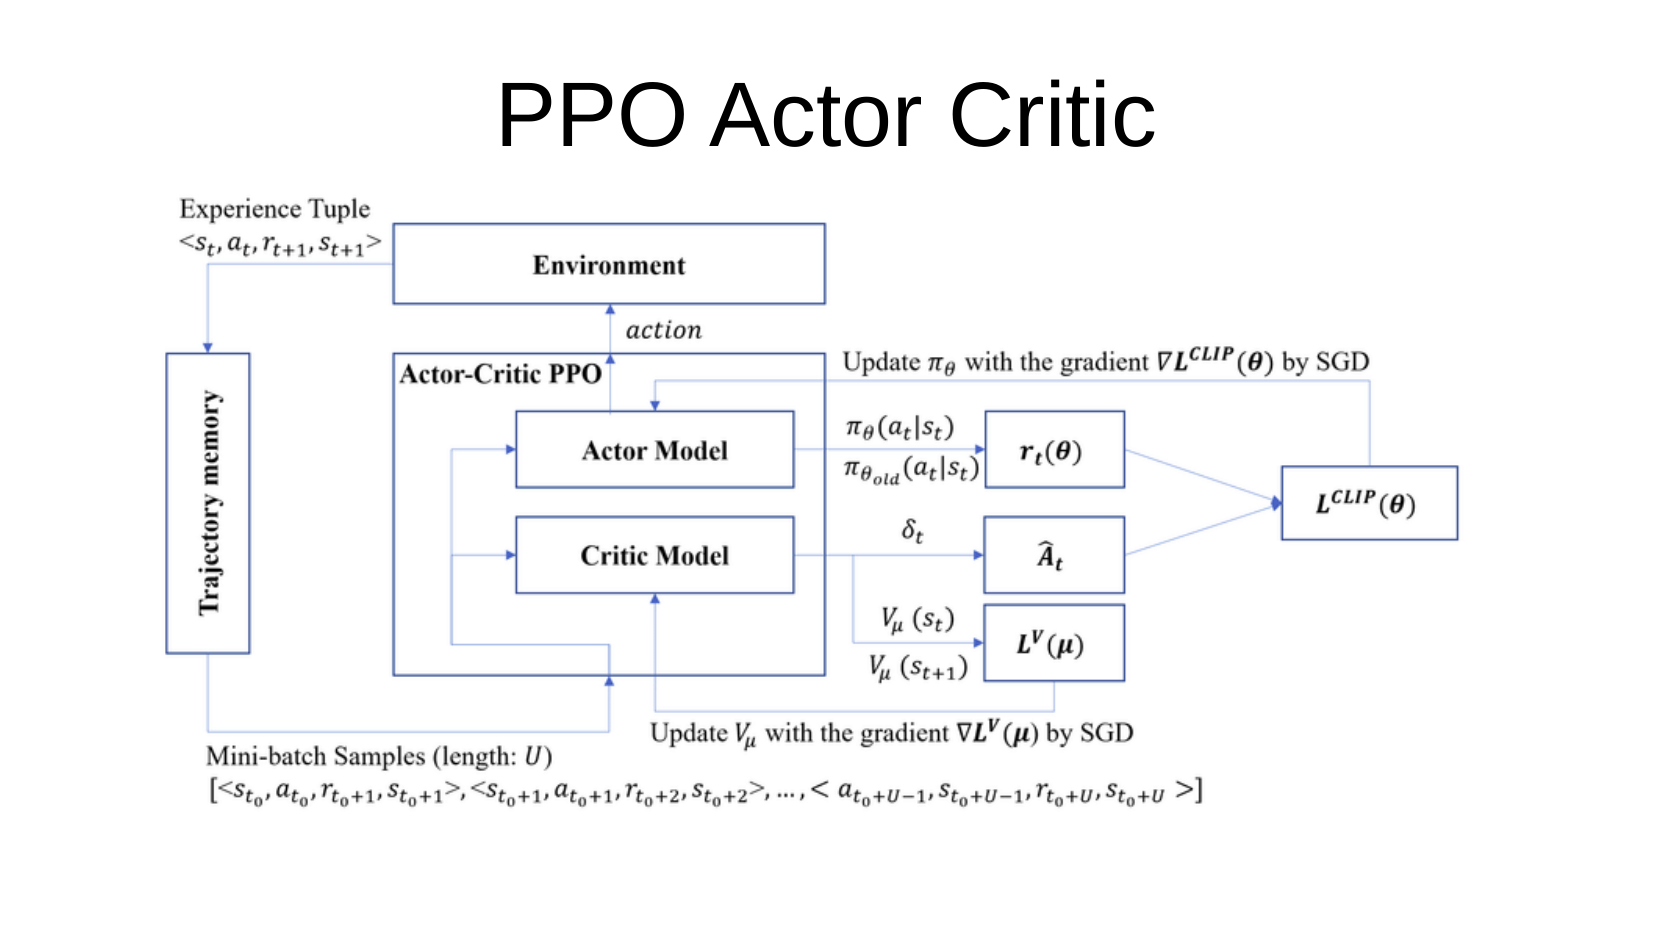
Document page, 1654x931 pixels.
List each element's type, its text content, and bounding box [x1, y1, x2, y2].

title PPO Actor Critic [82, 37, 1571, 193]
picture [150, 187, 1479, 821]
